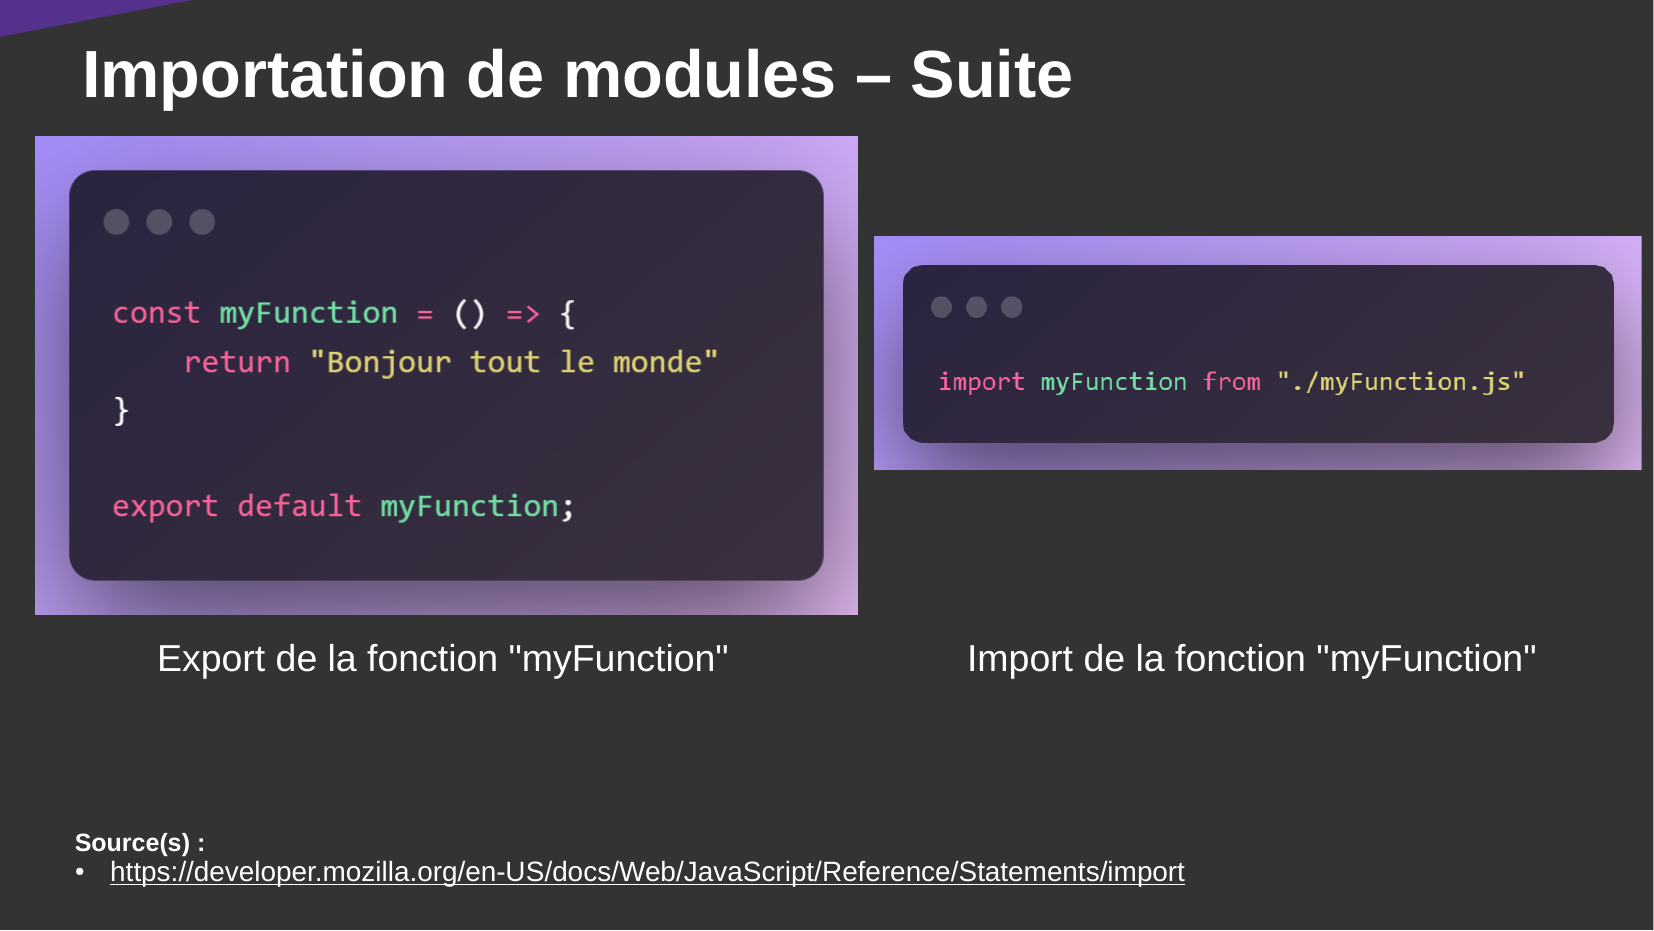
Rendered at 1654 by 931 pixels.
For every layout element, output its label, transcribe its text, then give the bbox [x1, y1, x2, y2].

picture [35, 136, 858, 615]
text_box Import de la fonction "myFunction" [874, 630, 1630, 730]
text_box Source(s) : https://developer.mozilla.org/en-US/docs/Web/JavaScript/Reference/Statements/import [59, 821, 1546, 906]
picture [874, 236, 1642, 470]
text_box [0, 0, 192, 37]
text_box Export de la fonction "myFunction" [35, 630, 851, 730]
title Importation de modules – Suite [82, 37, 1571, 114]
